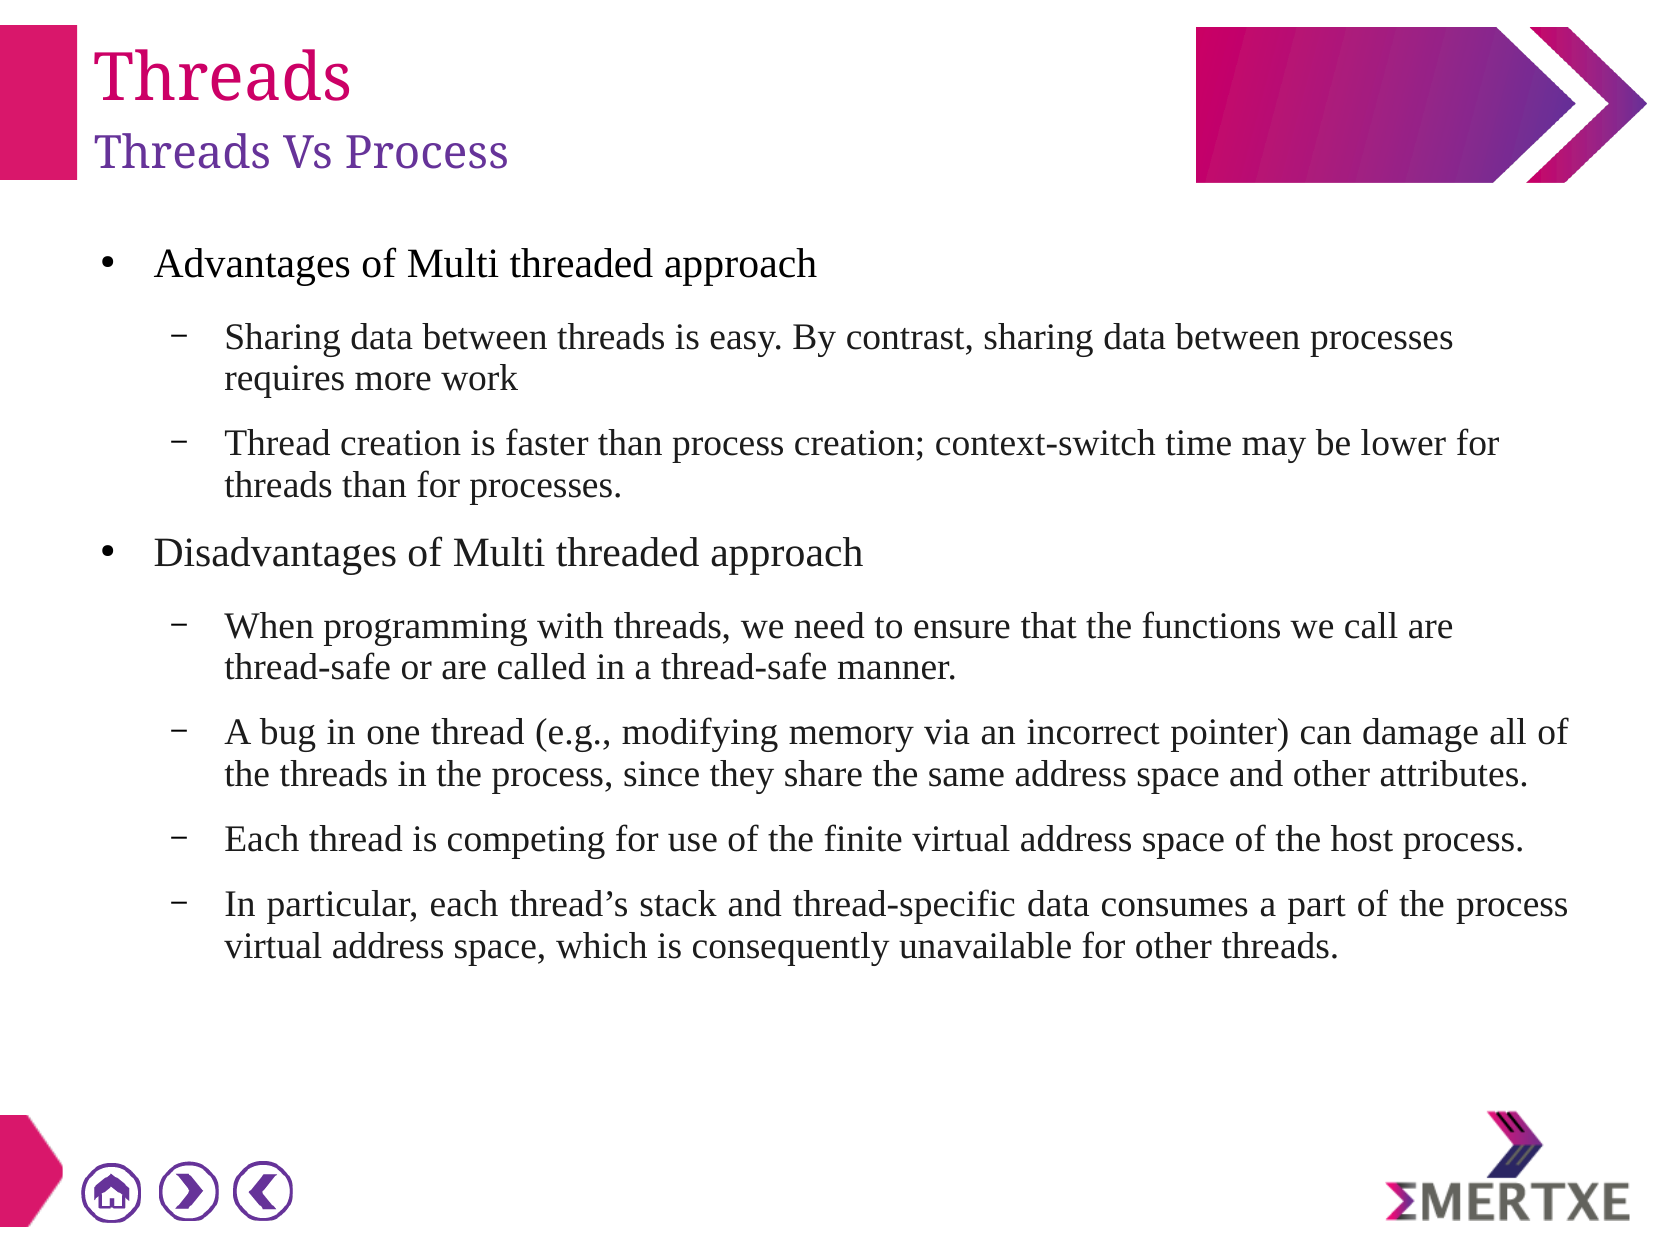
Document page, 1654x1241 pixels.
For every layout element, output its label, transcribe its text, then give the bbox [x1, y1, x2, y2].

picture [1571, 27, 1647, 183]
picture [1385, 1107, 1631, 1221]
picture [159, 1161, 219, 1221]
picture [233, 1161, 293, 1221]
list Advantages of Multi threaded approach Sharing data between threads is easy. By contrast, sharing data between processes requires more work Thread creation is faster than process creation; context-switch time may be lower for threads than for processes. Disadvantages of Multi threaded approach When programming with threads, we need to ensure that the functions we call are thread-safe or are called in a thread-safe manner. A bug in one thread (e.g., modifying memory via an incorrect pointer) can damage all of the threads in the process, since they share the same address space and other attributes. Each thread is competing for use of the finite virtual address space of the host process. In particular, each thread’s stack and thread-specific data consumes a part of the process virtual address space, which is consequently unavailable for other threads. [82, 240, 1571, 1096]
title Threads Threads Vs Process [93, 2, 1571, 210]
picture [81, 1163, 141, 1223]
